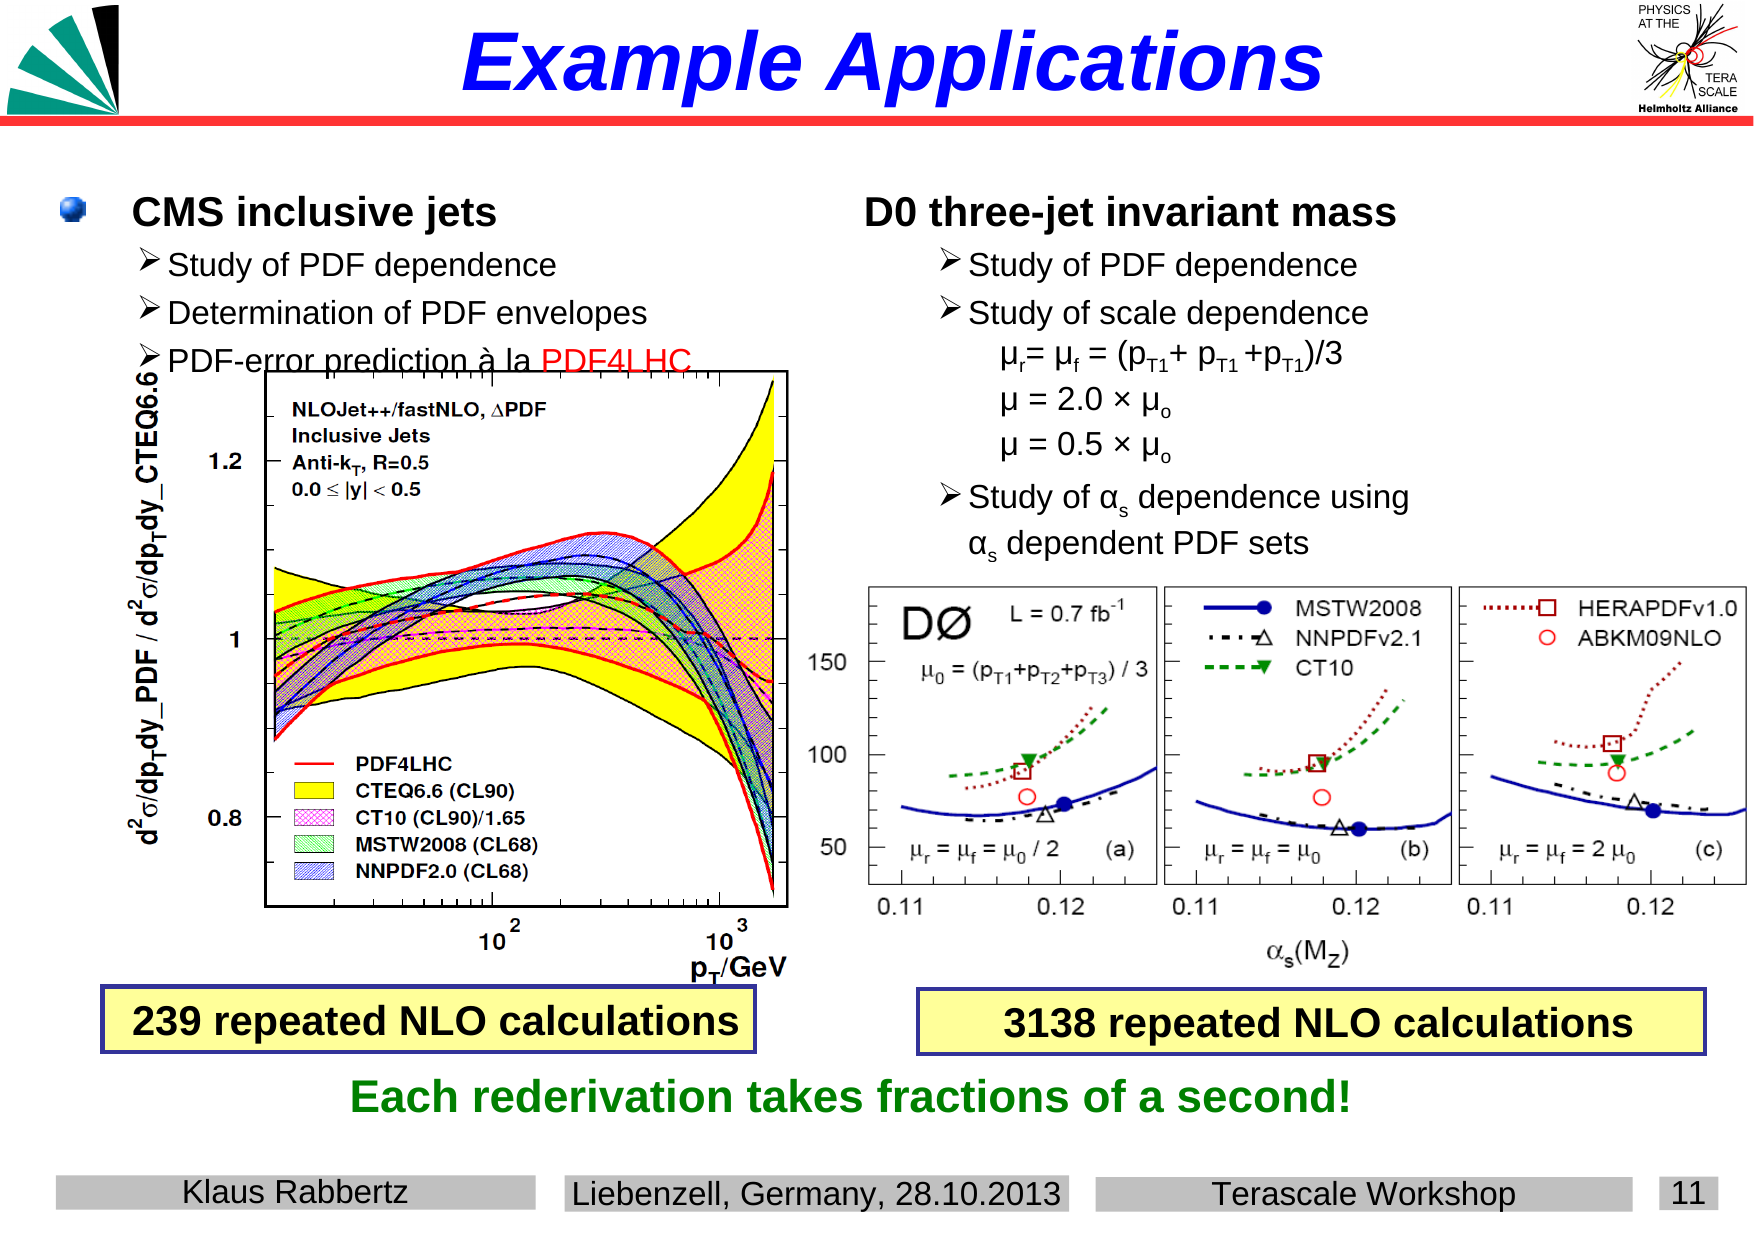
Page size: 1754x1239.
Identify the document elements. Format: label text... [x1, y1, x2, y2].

text_box Each rederivation takes fractions of a second! [337, 1064, 1365, 1129]
picture [1631, 1, 1745, 115]
picture [807, 562, 1754, 987]
text_box D0 three-jet invariant mass Study of PDF dependence Study of scale dependence μr= μf = (pT1+ pT1 +pT1)/3 μ = 2.0 × μo μ = 0.5 × μo Study of αs dependence using αs dependent PDF sets [835, 987, 1719, 995]
text_box D0 three-jet invariant mass Study of PDF dependence Study of scale dependence μr= μf = (pT1+ pT1 +pT1)/3 μ = 2.0 × μo μ = 0.5 × μo Study of αs dependence using αs dependent PDF sets [835, 177, 1719, 562]
text_box 239 repeated NLO calculations [102, 986, 756, 1052]
text_box 3138 repeated NLO calculations [918, 995, 1705, 1055]
picture [7, 5, 119, 116]
list CMS inclusive jets Study of PDF dependence Determination of PDF envelopes PDF-error prediction à la PDF4LHC [34, 177, 835, 995]
title Example Applications [123, 0, 1606, 115]
